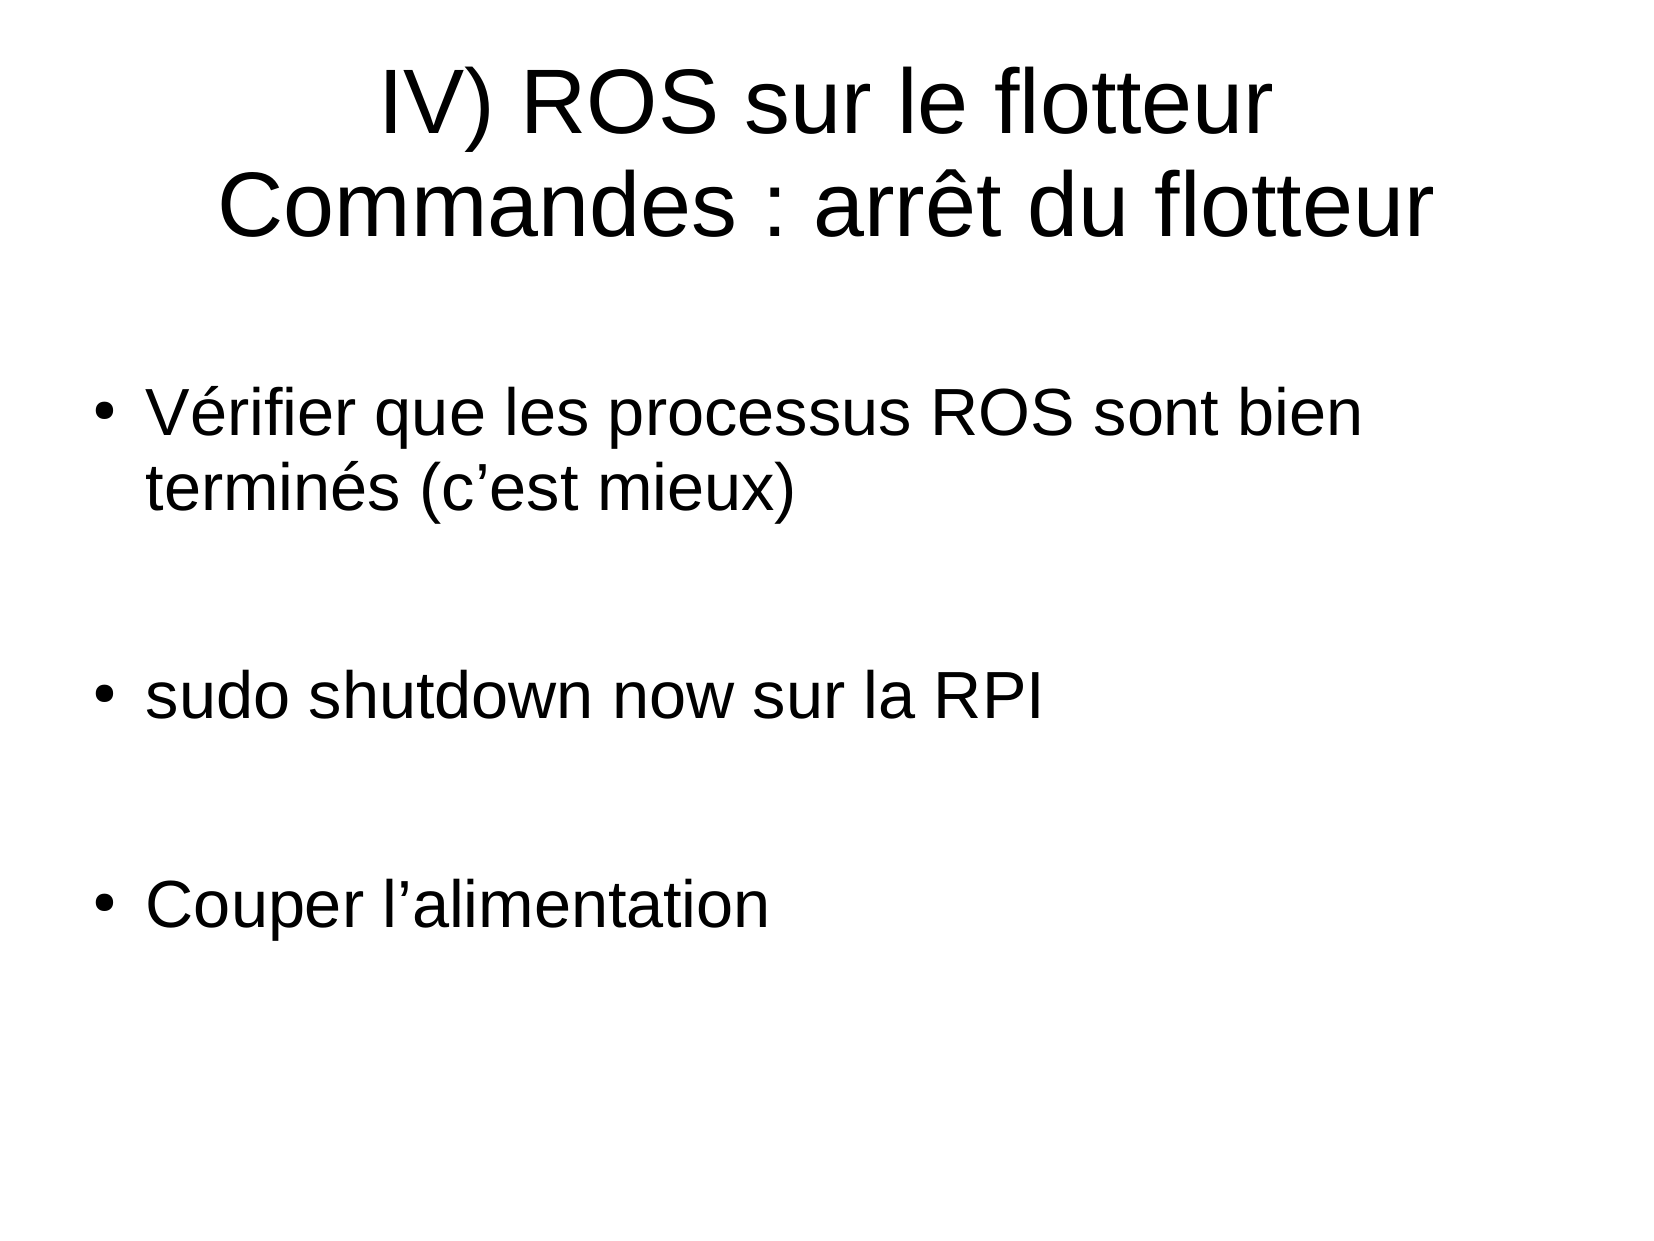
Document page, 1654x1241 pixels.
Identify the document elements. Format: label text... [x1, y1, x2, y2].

title IV) ROS sur le flotteur Commandes : arrêt du flotteur [82, 49, 1571, 257]
list Vérifier que les processus ROS sont bien terminés (c’est mieux) sudo shutdown now sur la RPI Couper l’alimentation [75, 375, 1564, 1095]
